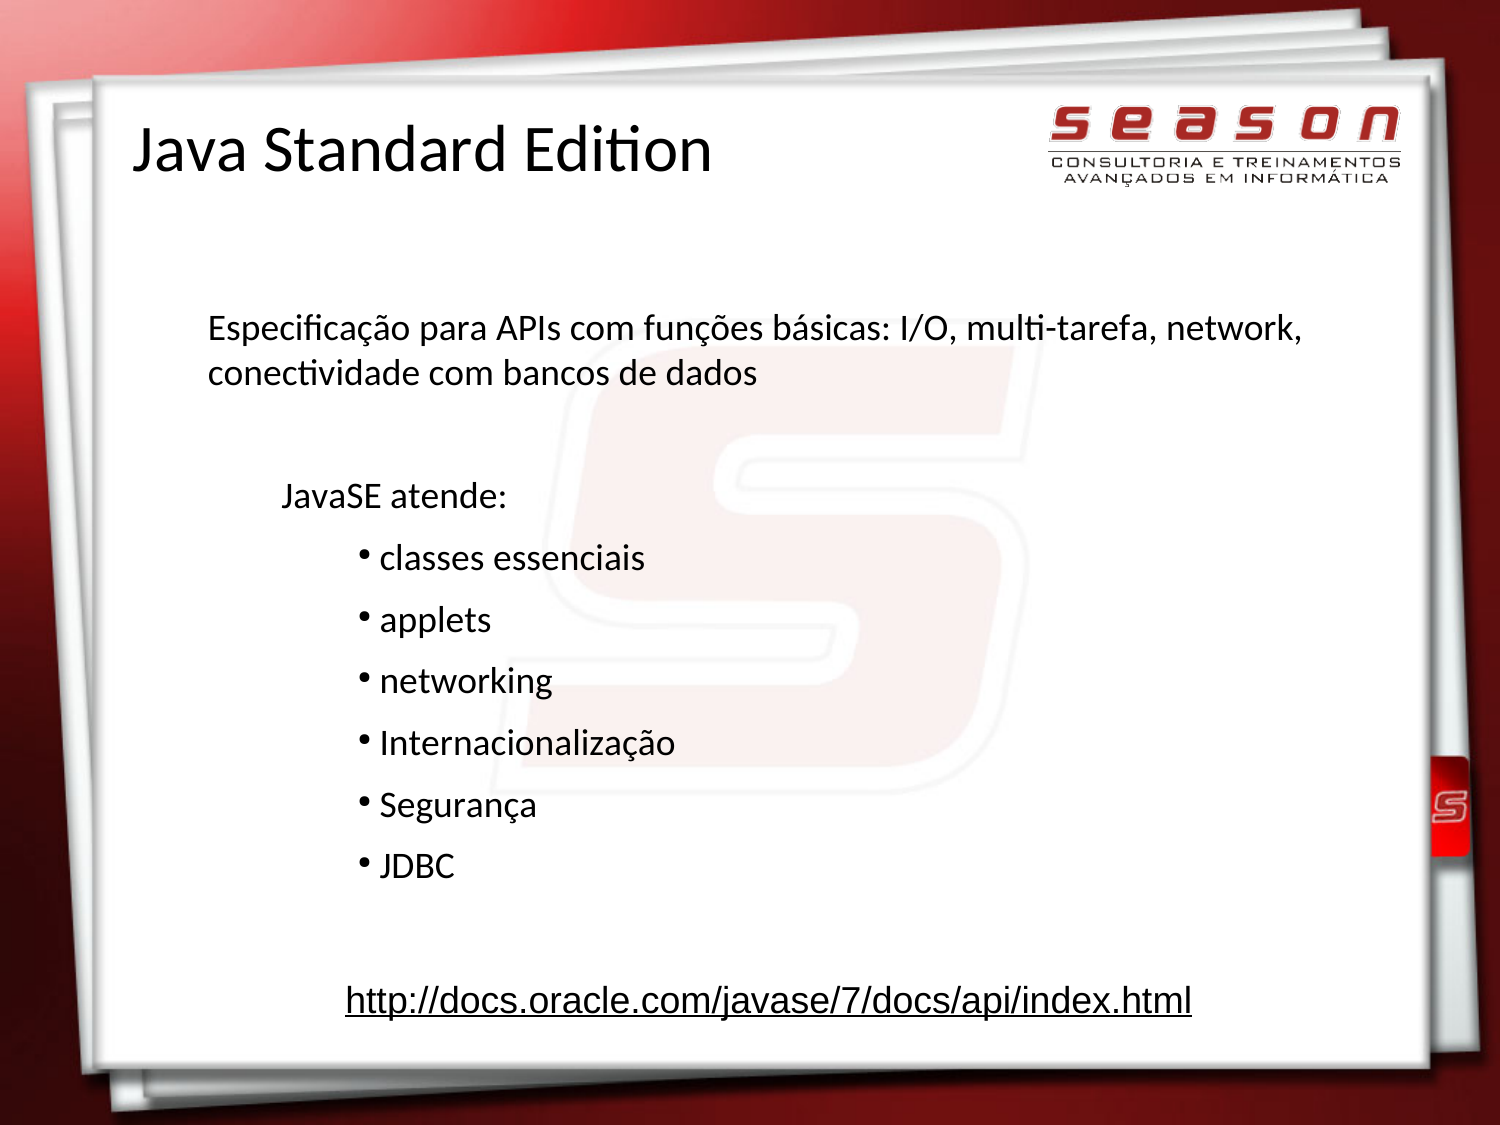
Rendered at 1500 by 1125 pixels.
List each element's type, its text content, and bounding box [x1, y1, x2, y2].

title Java Standard Edition [118, 33, 1394, 257]
picture [0, 0, 1500, 1125]
text_box Especificação para APIs com funções básicas: I/O, multi-tarefa, network, conectividade com bancos de dados JavaSE atende: classes essenciais applets networking Internacionalização Segurança JDBC [207, 303, 1328, 949]
text_box http://docs.oracle.com/javase/7/docs/api/index.html [330, 968, 1208, 1029]
